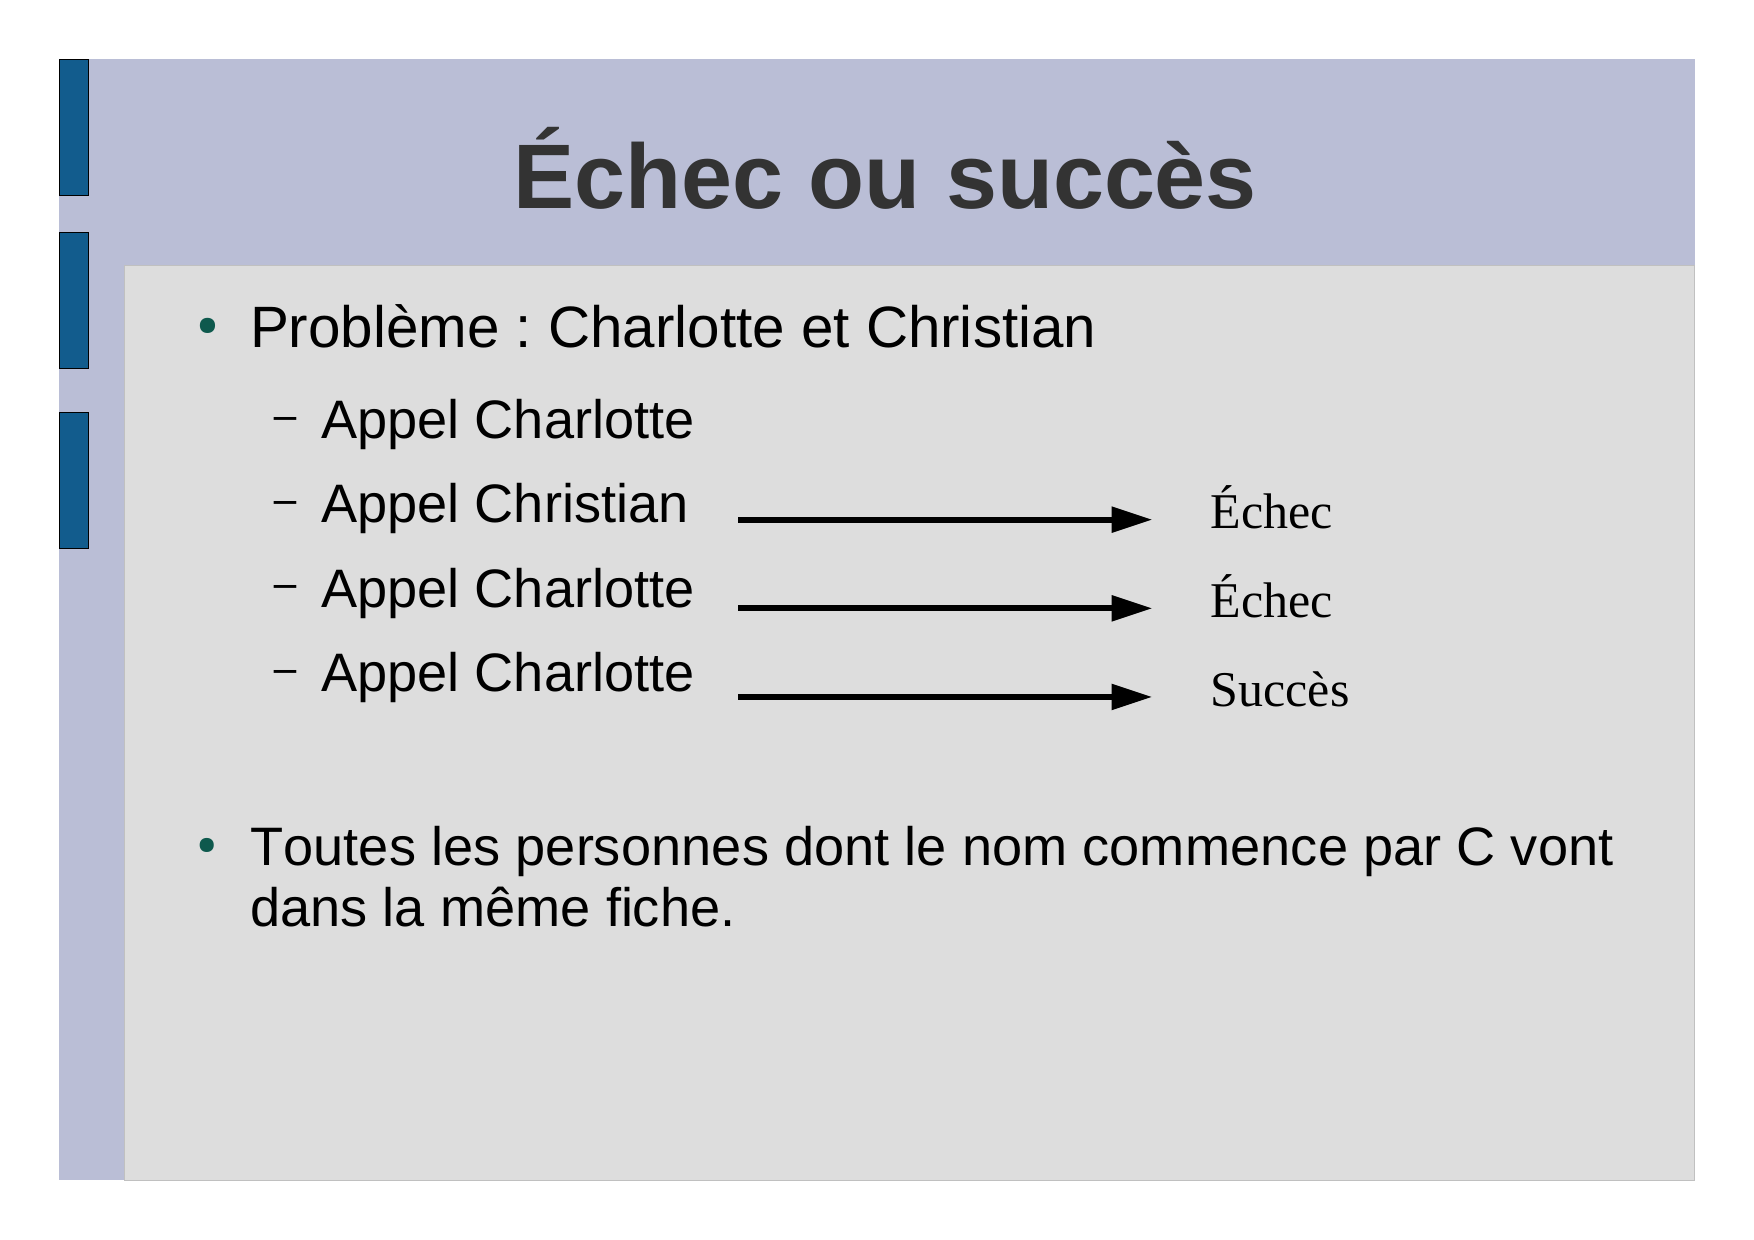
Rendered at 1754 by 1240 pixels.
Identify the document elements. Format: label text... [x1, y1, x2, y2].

text_box Échec [1210, 572, 1388, 630]
text_box Échec [1210, 484, 1388, 541]
list Problème : Charlotte et Christian Appel Charlotte Appel Christian Appel Charlotte Appel Charlotte Toutes les personnes dont le nom commence par C vont dans la même fiche. [179, 295, 1625, 1093]
title Échec ou succès [118, 88, 1654, 266]
text_box Succès [1210, 661, 1388, 718]
